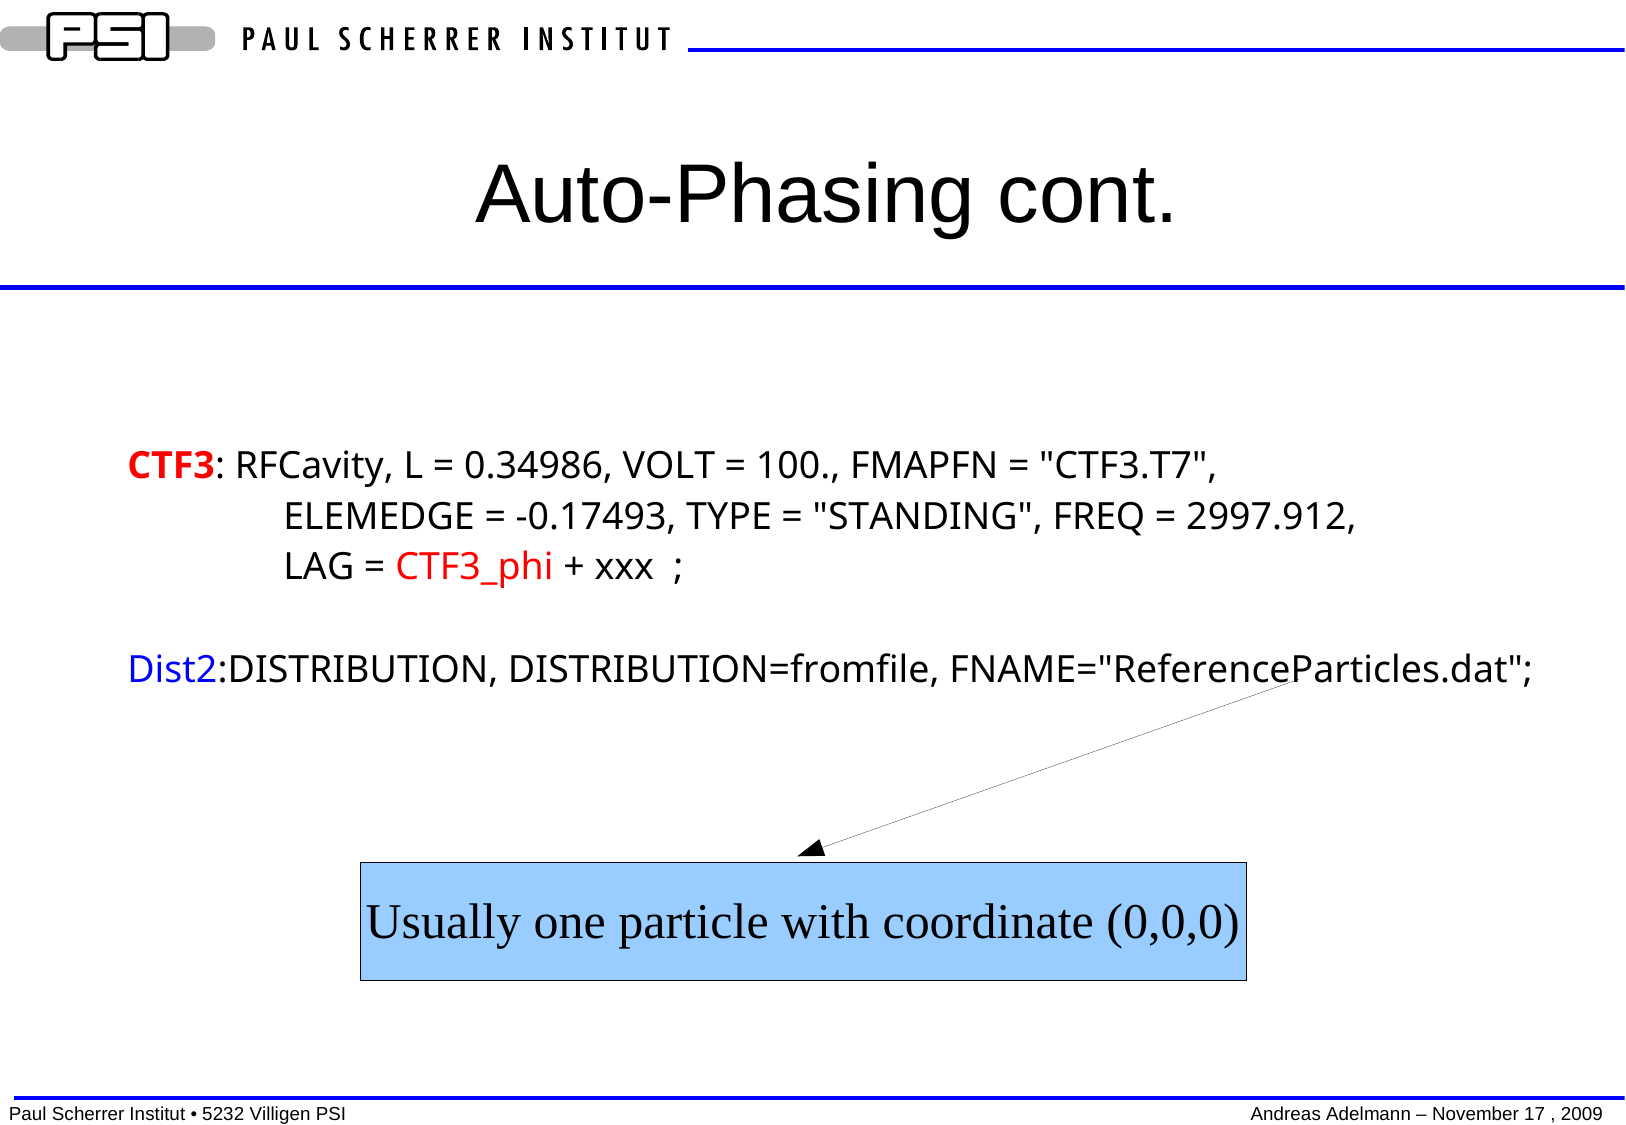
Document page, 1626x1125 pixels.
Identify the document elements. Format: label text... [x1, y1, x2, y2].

text_box CTF3: RFCavity, L = 0.34986, VOLT = 100., FMAPFN = "CTF3.T7", ELEMEDGE = -0.17493, TYPE = "STANDING", FREQ = 2997.912, LAG = CTF3_phi + xxx ; Dist2:DISTRIBUTION, DISTRIBUTION=fromfile, FNAME="ReferenceParticles.dat"; [112, 328, 1565, 773]
title Auto-Phasing cont. [121, 107, 1504, 281]
text_box Usually one particle with coordinate (0,0,0) [360, 862, 1247, 981]
